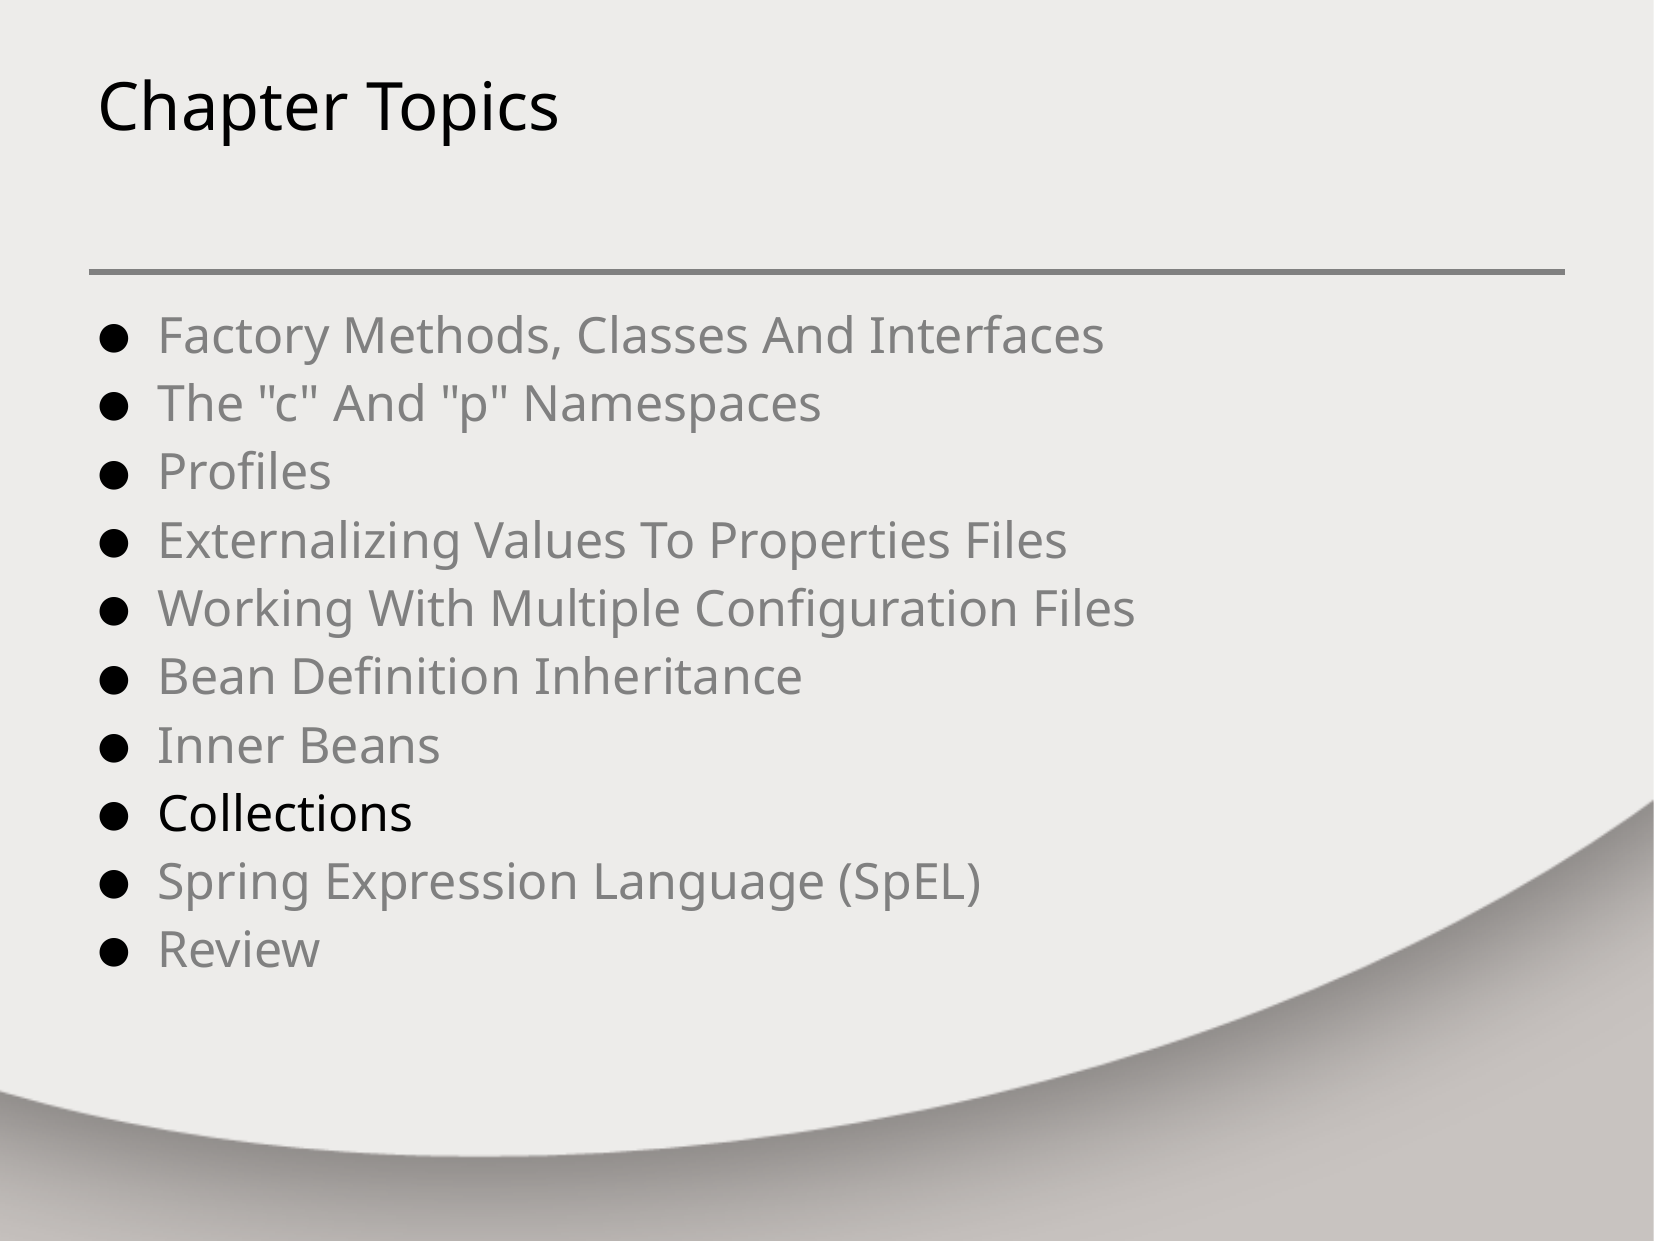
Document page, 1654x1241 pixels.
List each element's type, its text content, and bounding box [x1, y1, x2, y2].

picture [0, 0, 1654, 1241]
title Chapter Topics [97, 75, 1561, 226]
list Factory Methods, Classes And Interfaces The "c" And "p" Namespaces Profiles Externalizing Values To Properties Files Working With Multiple Configuration Files Bean Definition Inheritance Inner Beans Collections Spring Expression Language (SpEL) Review [97, 300, 1561, 1163]
